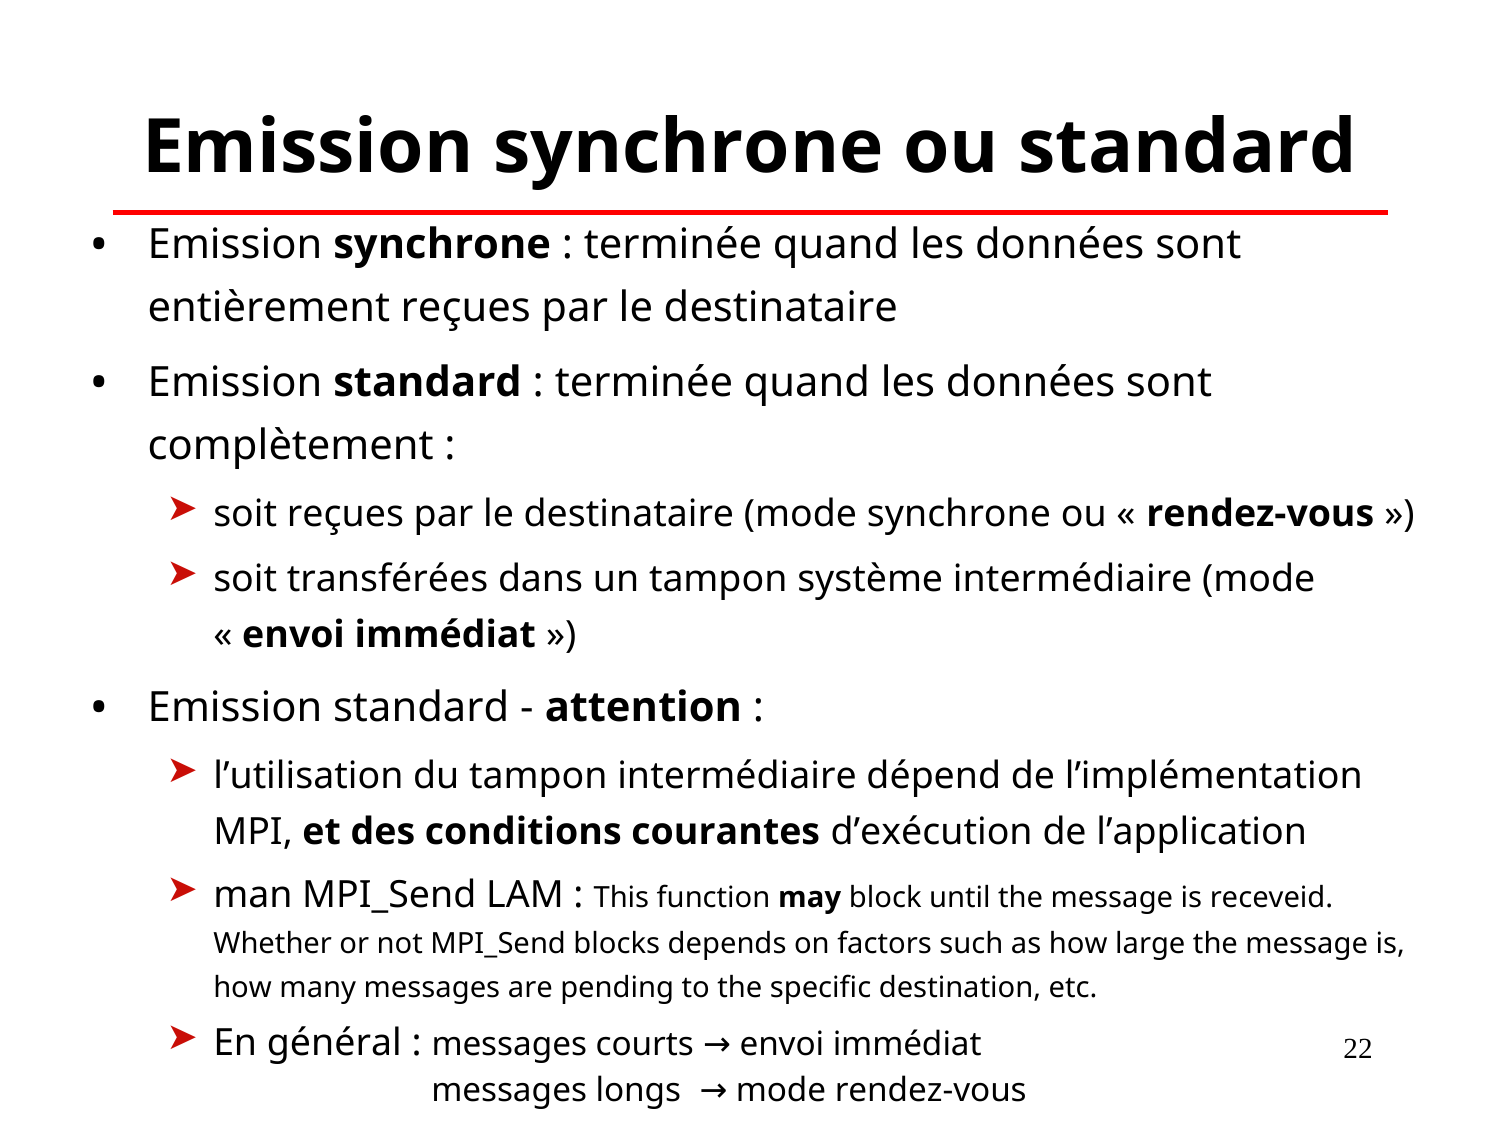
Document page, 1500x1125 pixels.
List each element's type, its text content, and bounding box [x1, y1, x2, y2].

title Emission synchrone ou standard [112, 49, 1388, 200]
list Emission synchrone : terminée quand les données sont entièrement reçues par le destinataire Emission standard : terminée quand les données sont complètement : soit reçues par le destinataire (mode synchrone ou « rendez-vous ») soit transférées dans un tampon système intermédiaire (mode « envoi immédiat ») Emission standard - attention : l’utilisation du tampon intermédiaire dépend de l’implémentation MPI, et des conditions courantes d’exécution de l’application man MPI_Send LAM : This function may block until the message is receveid. Whether or not MPI_Send blocks depends on factors such as how large the message is, how many messages are pending to the specific destination, etc. En général : messages courts → envoi immédiat messages longs → mode rendez-vous [76, 200, 1436, 1019]
